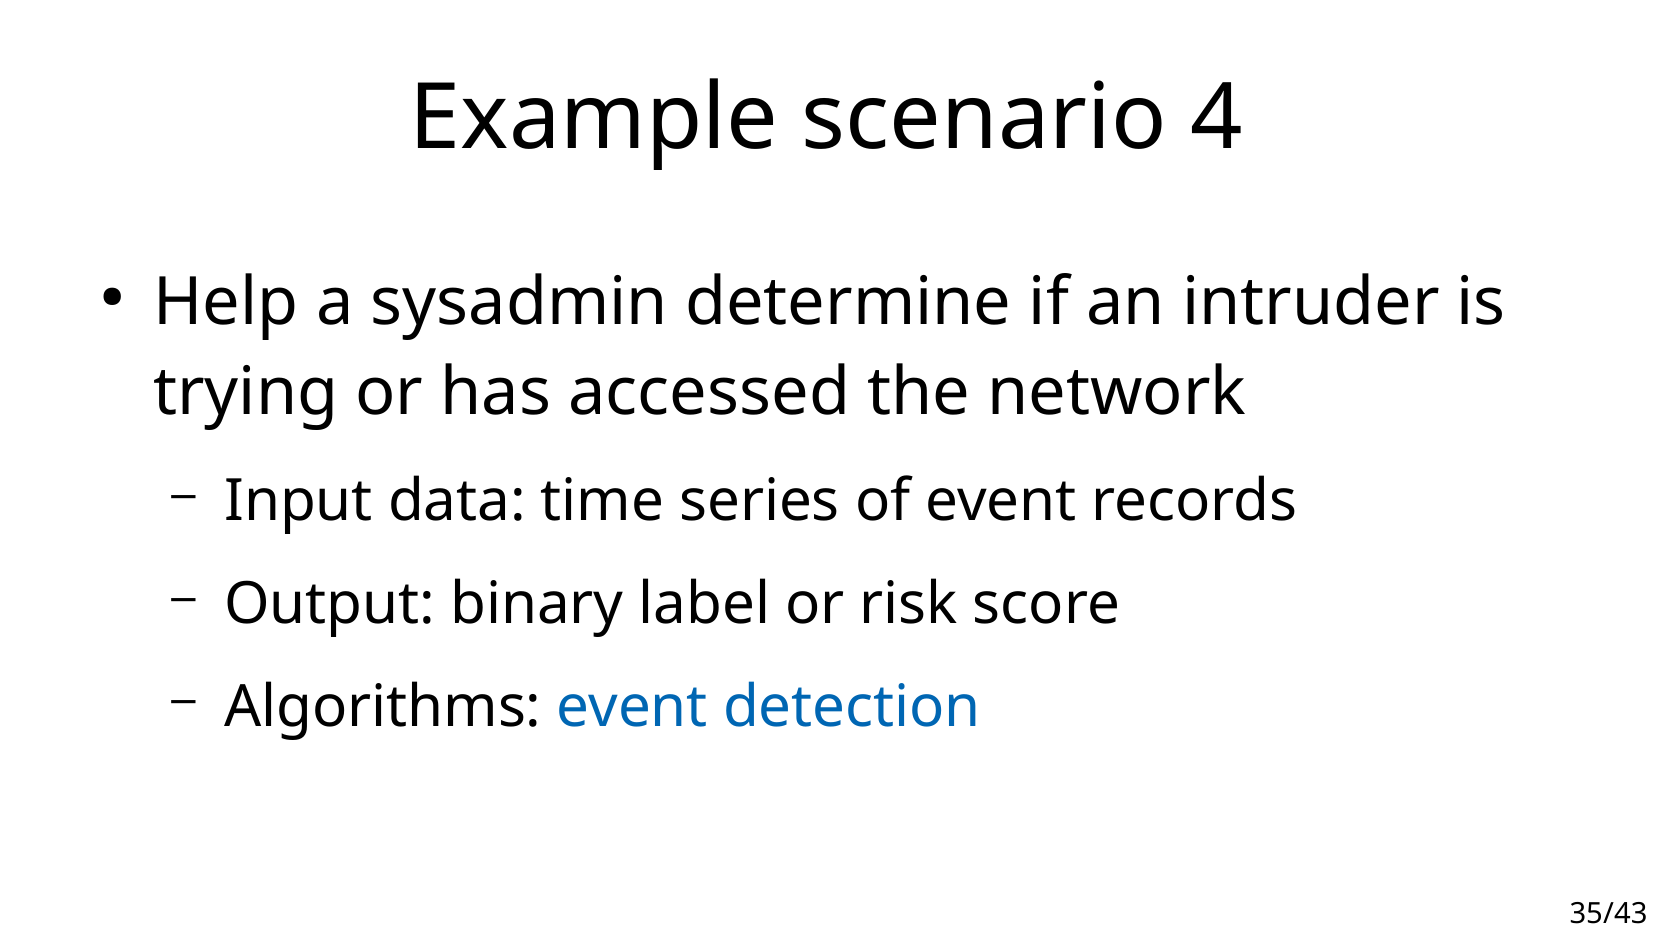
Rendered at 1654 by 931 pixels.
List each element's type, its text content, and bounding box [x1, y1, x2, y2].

title Example scenario 4 [82, 1, 1571, 226]
list Help a sysadmin determine if an intruder is trying or has accessed the network Input data: time series of event records Output: binary label or risk score Algorithms: event detection [82, 253, 1571, 793]
